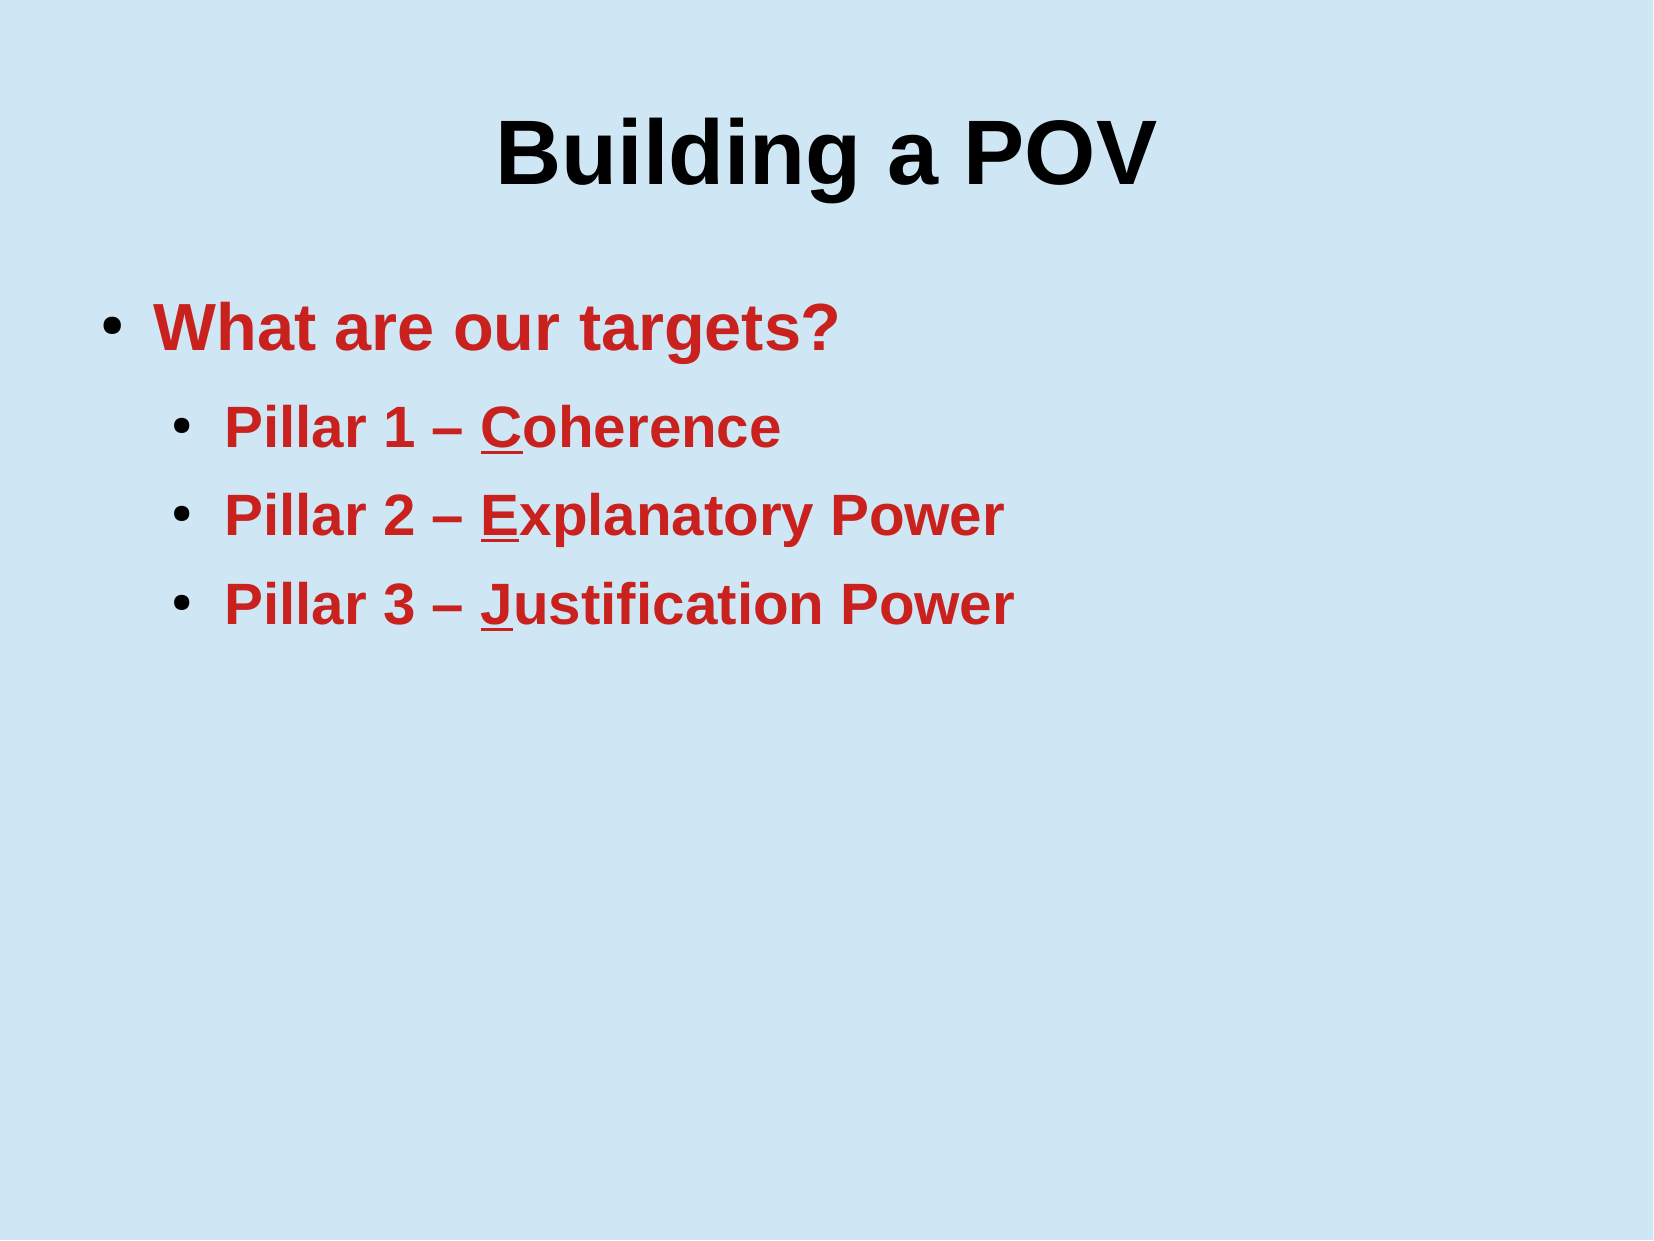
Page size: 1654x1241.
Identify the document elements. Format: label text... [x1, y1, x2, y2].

list What are our targets? Pillar 1 – Coherence Pillar 2 – Explanatory Power Pillar 3 – Justification Power [82, 290, 1571, 1010]
title Building a POV [82, 49, 1571, 257]
